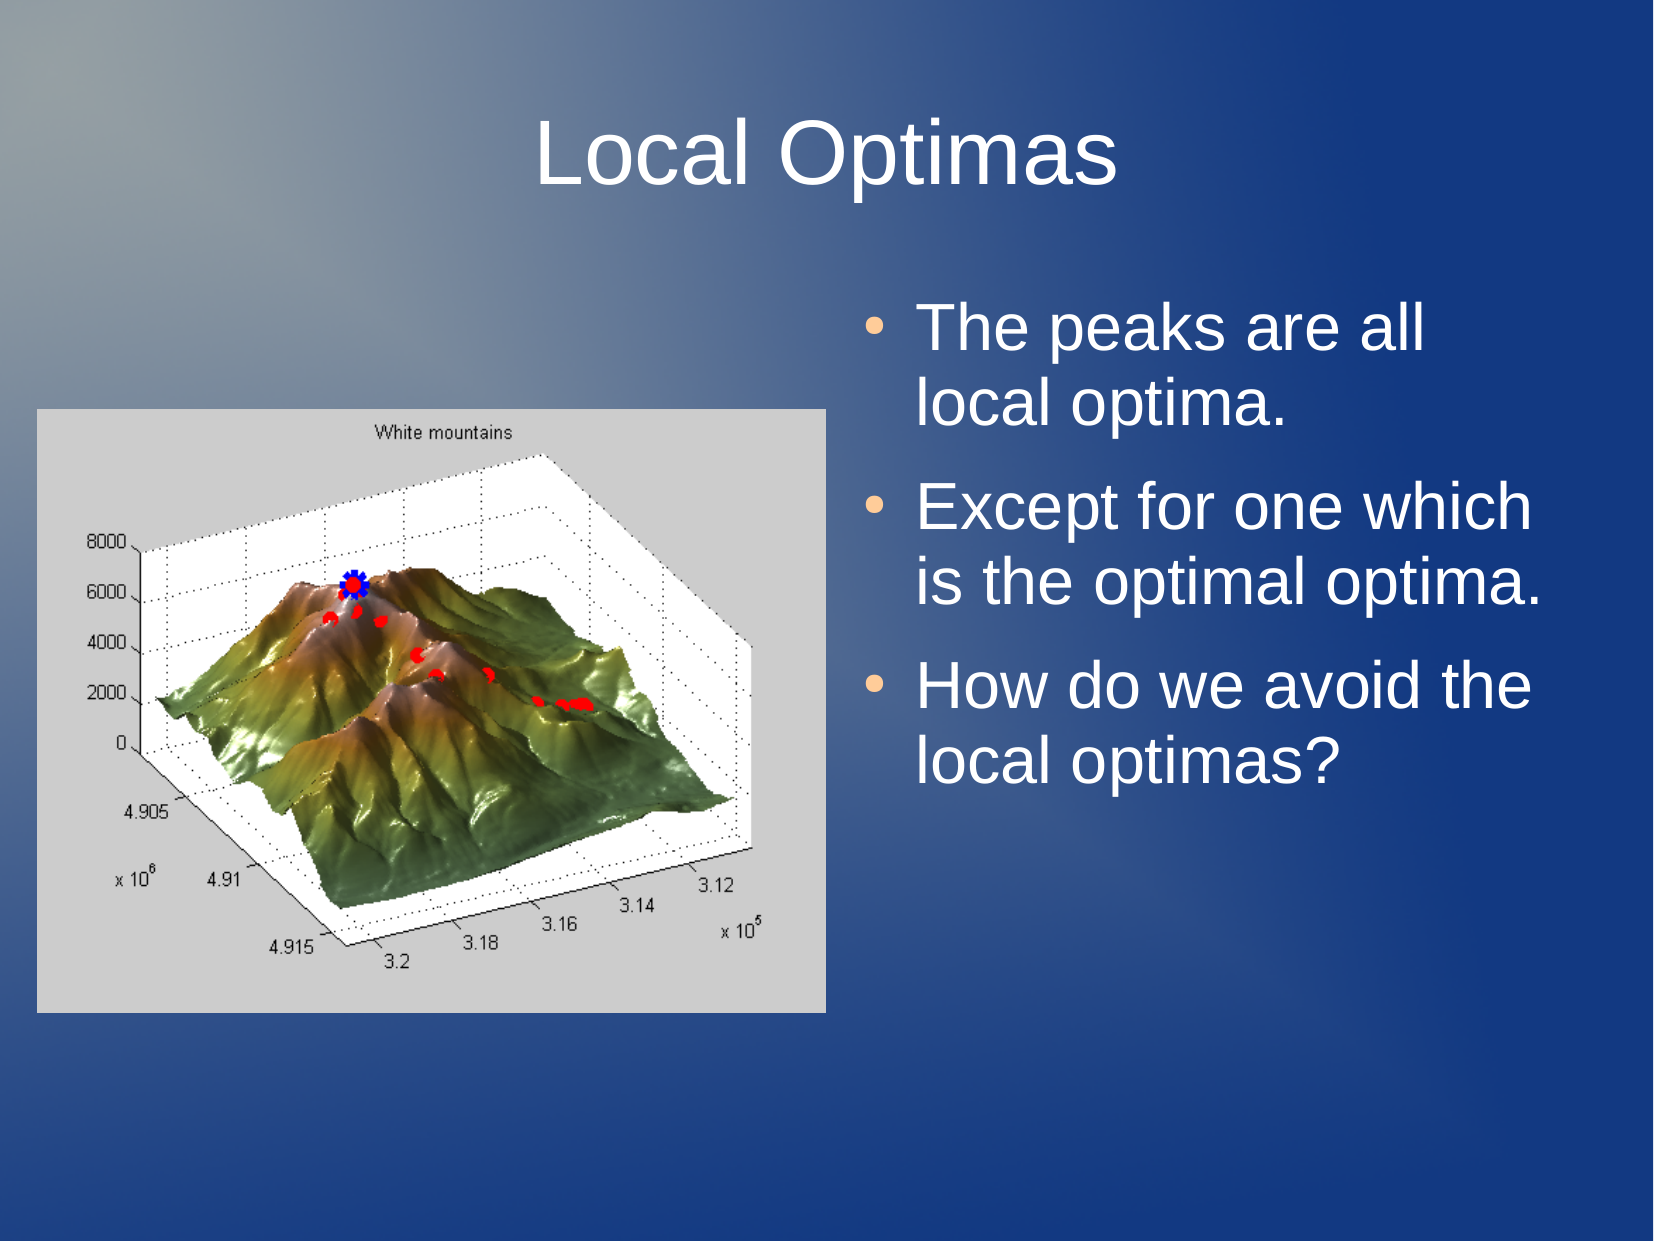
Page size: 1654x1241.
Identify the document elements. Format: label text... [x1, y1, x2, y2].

list The peaks are all local optima. Except for one which is the optimal optima. How do we avoid the local optimas? [844, 290, 1571, 1109]
picture [0, 0, 1654, 1241]
title Local Optimas [82, 49, 1571, 257]
